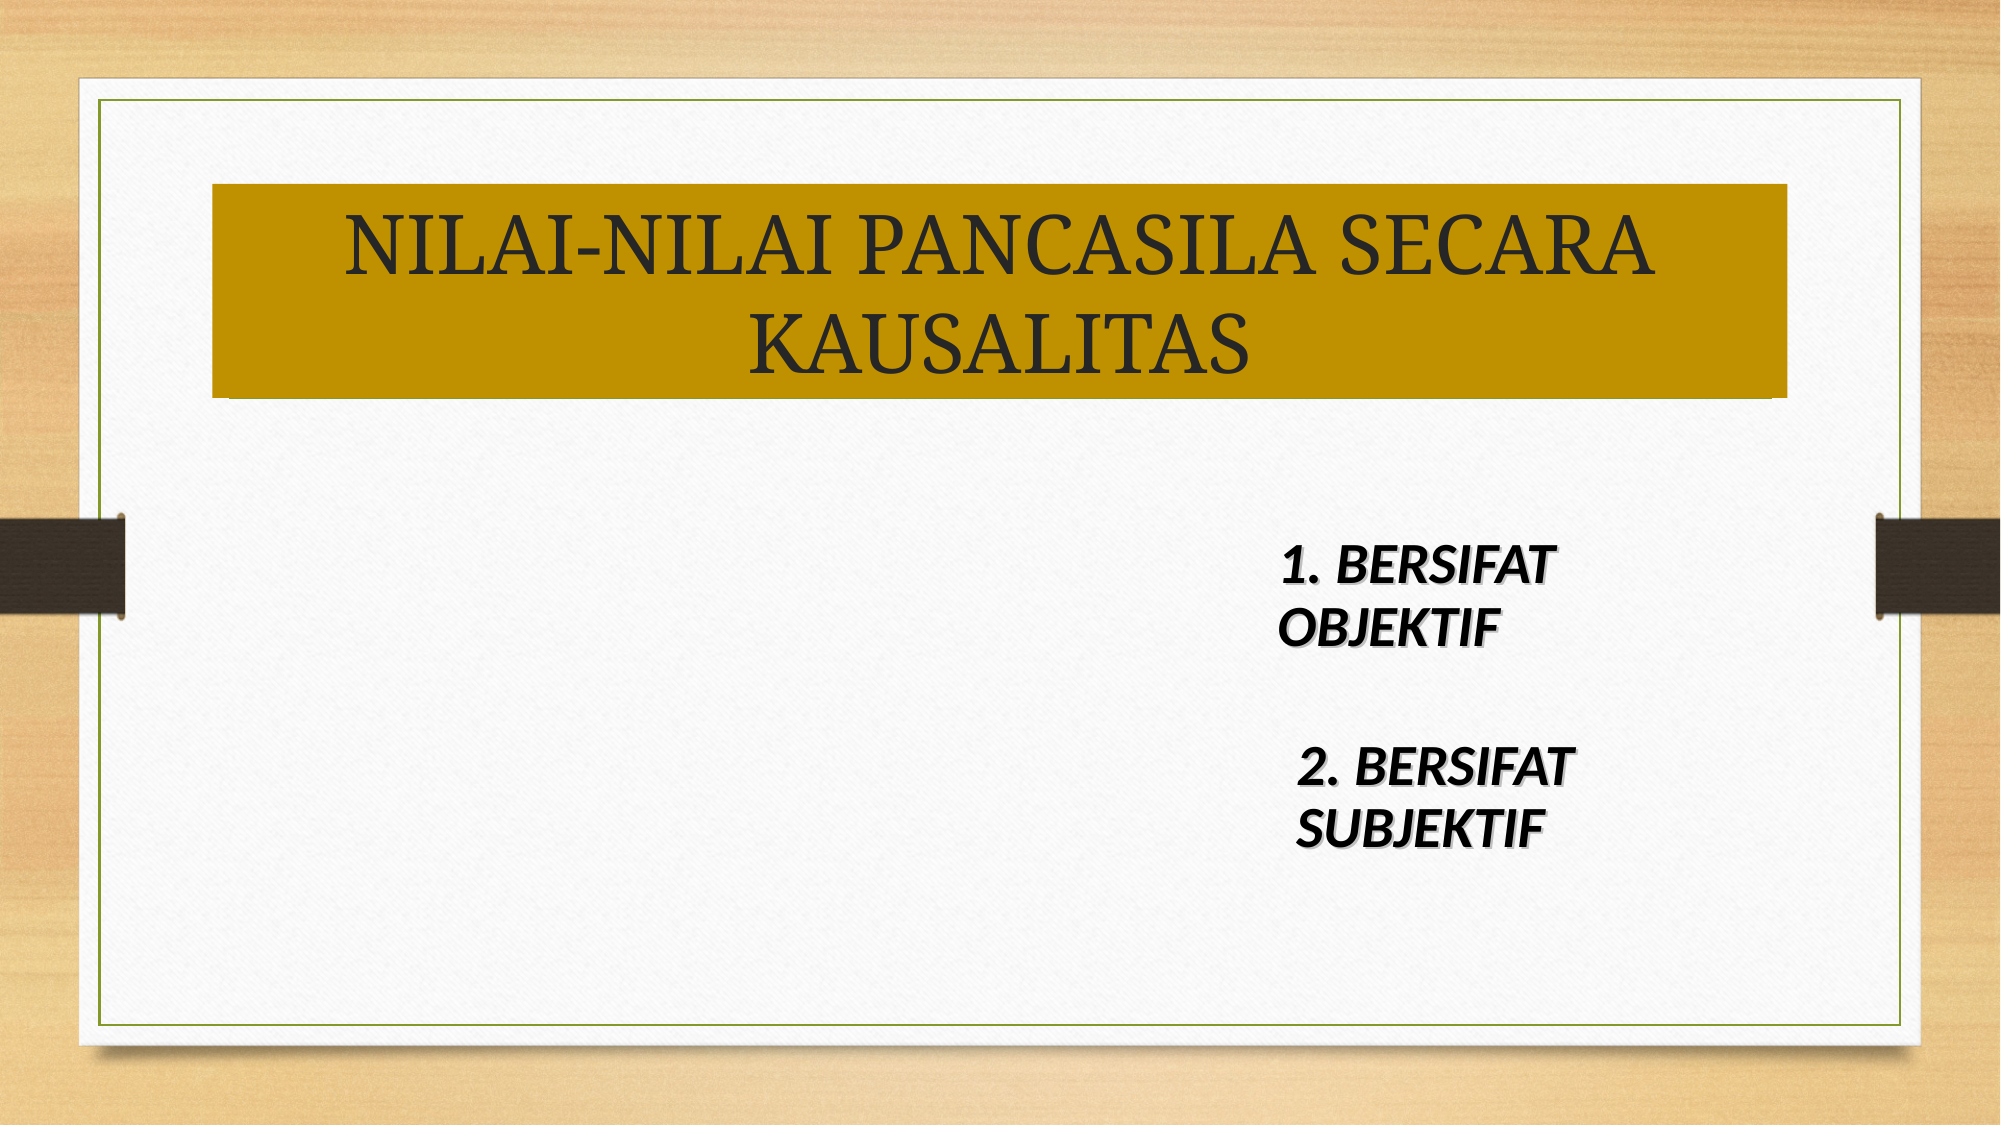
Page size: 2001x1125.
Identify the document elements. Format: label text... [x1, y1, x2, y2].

title NILAI-NILAI PANCASILA SECARA KAUSALITAS [212, 183, 1788, 398]
list 1. BERSIFAT OBJEKTIF 2. BERSIFAT SUBJEKTIF [212, 419, 1788, 964]
